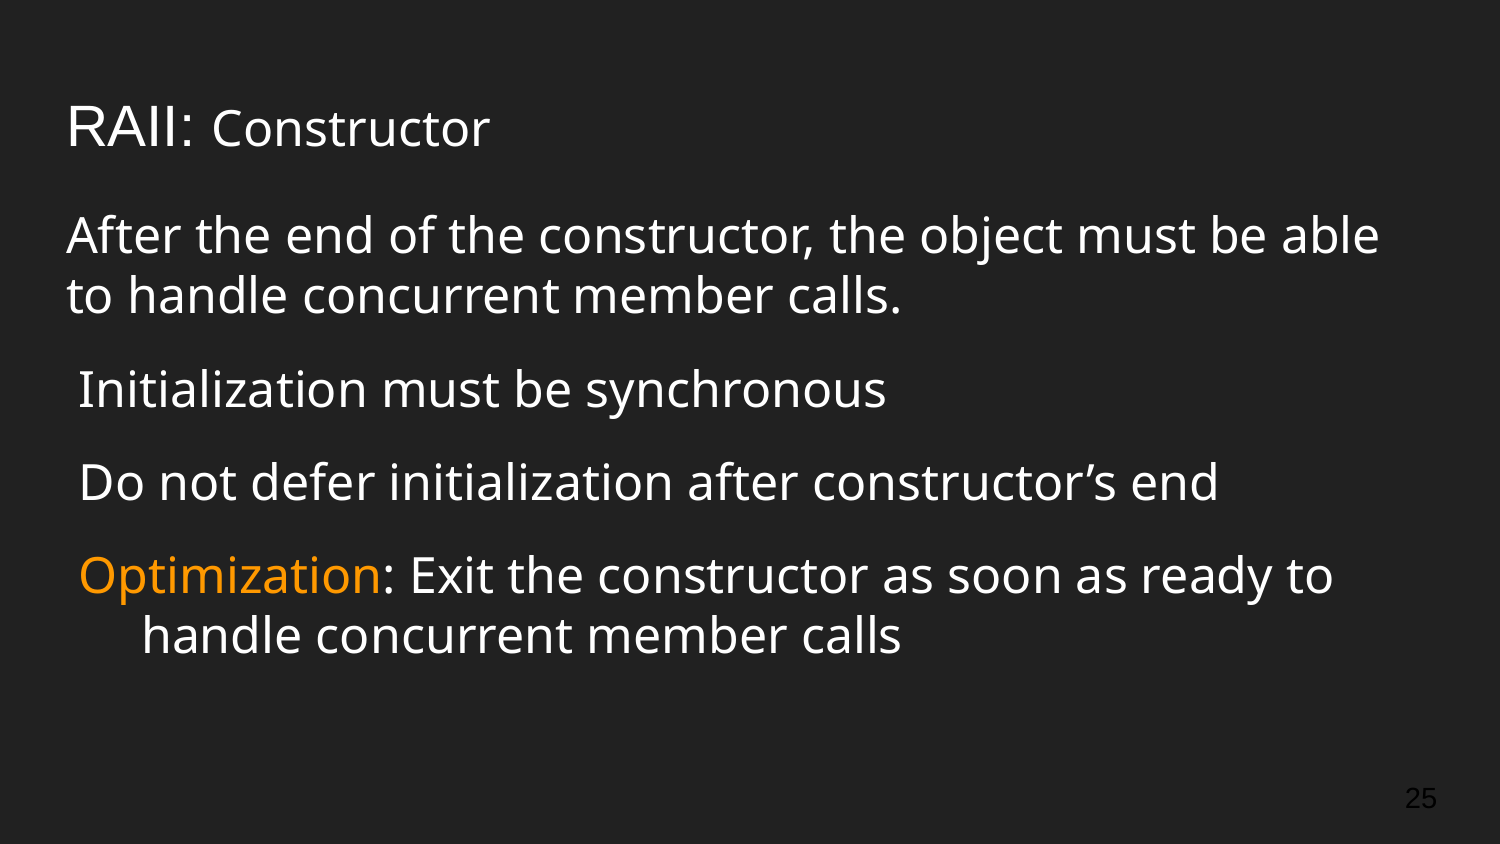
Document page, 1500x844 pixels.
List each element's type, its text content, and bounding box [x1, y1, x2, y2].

title RAII: Constructor [51, 72, 1449, 167]
slide_number <number> [1389, 764, 1480, 830]
list After the end of the constructor, the object must be able to handle concurrent member calls. Initialization must be synchronous Do not defer initialization after constructor’s end Optimization: Exit the constructor as soon as ready to handle concurrent member calls [51, 189, 1449, 750]
